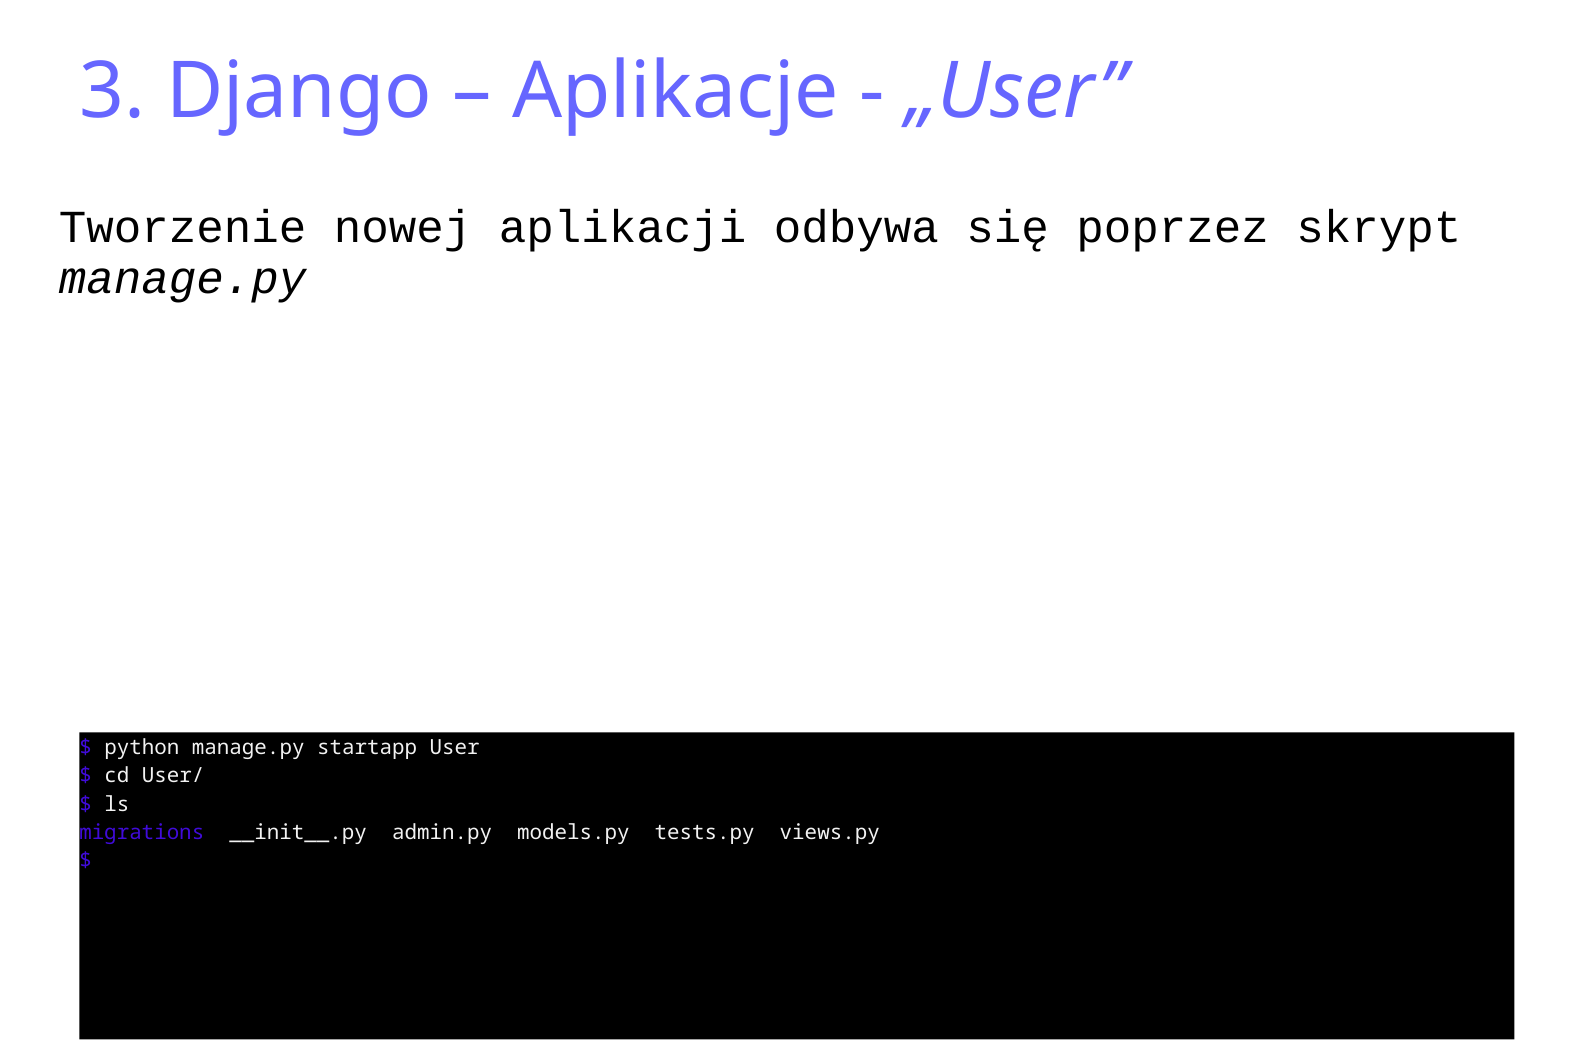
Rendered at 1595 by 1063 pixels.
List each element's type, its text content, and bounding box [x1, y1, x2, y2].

text_box Tworzenie nowej aplikacji odbywa się poprzez skrypt manage.py [58, 204, 1494, 539]
title 3. Django – Aplikacje - „User” [79, 42, 1515, 220]
text_box $ python manage.py startapp User $ cd User/ $ ls migrations __init__.py admin.py models.py tests.py views.py $ [79, 732, 1515, 1040]
